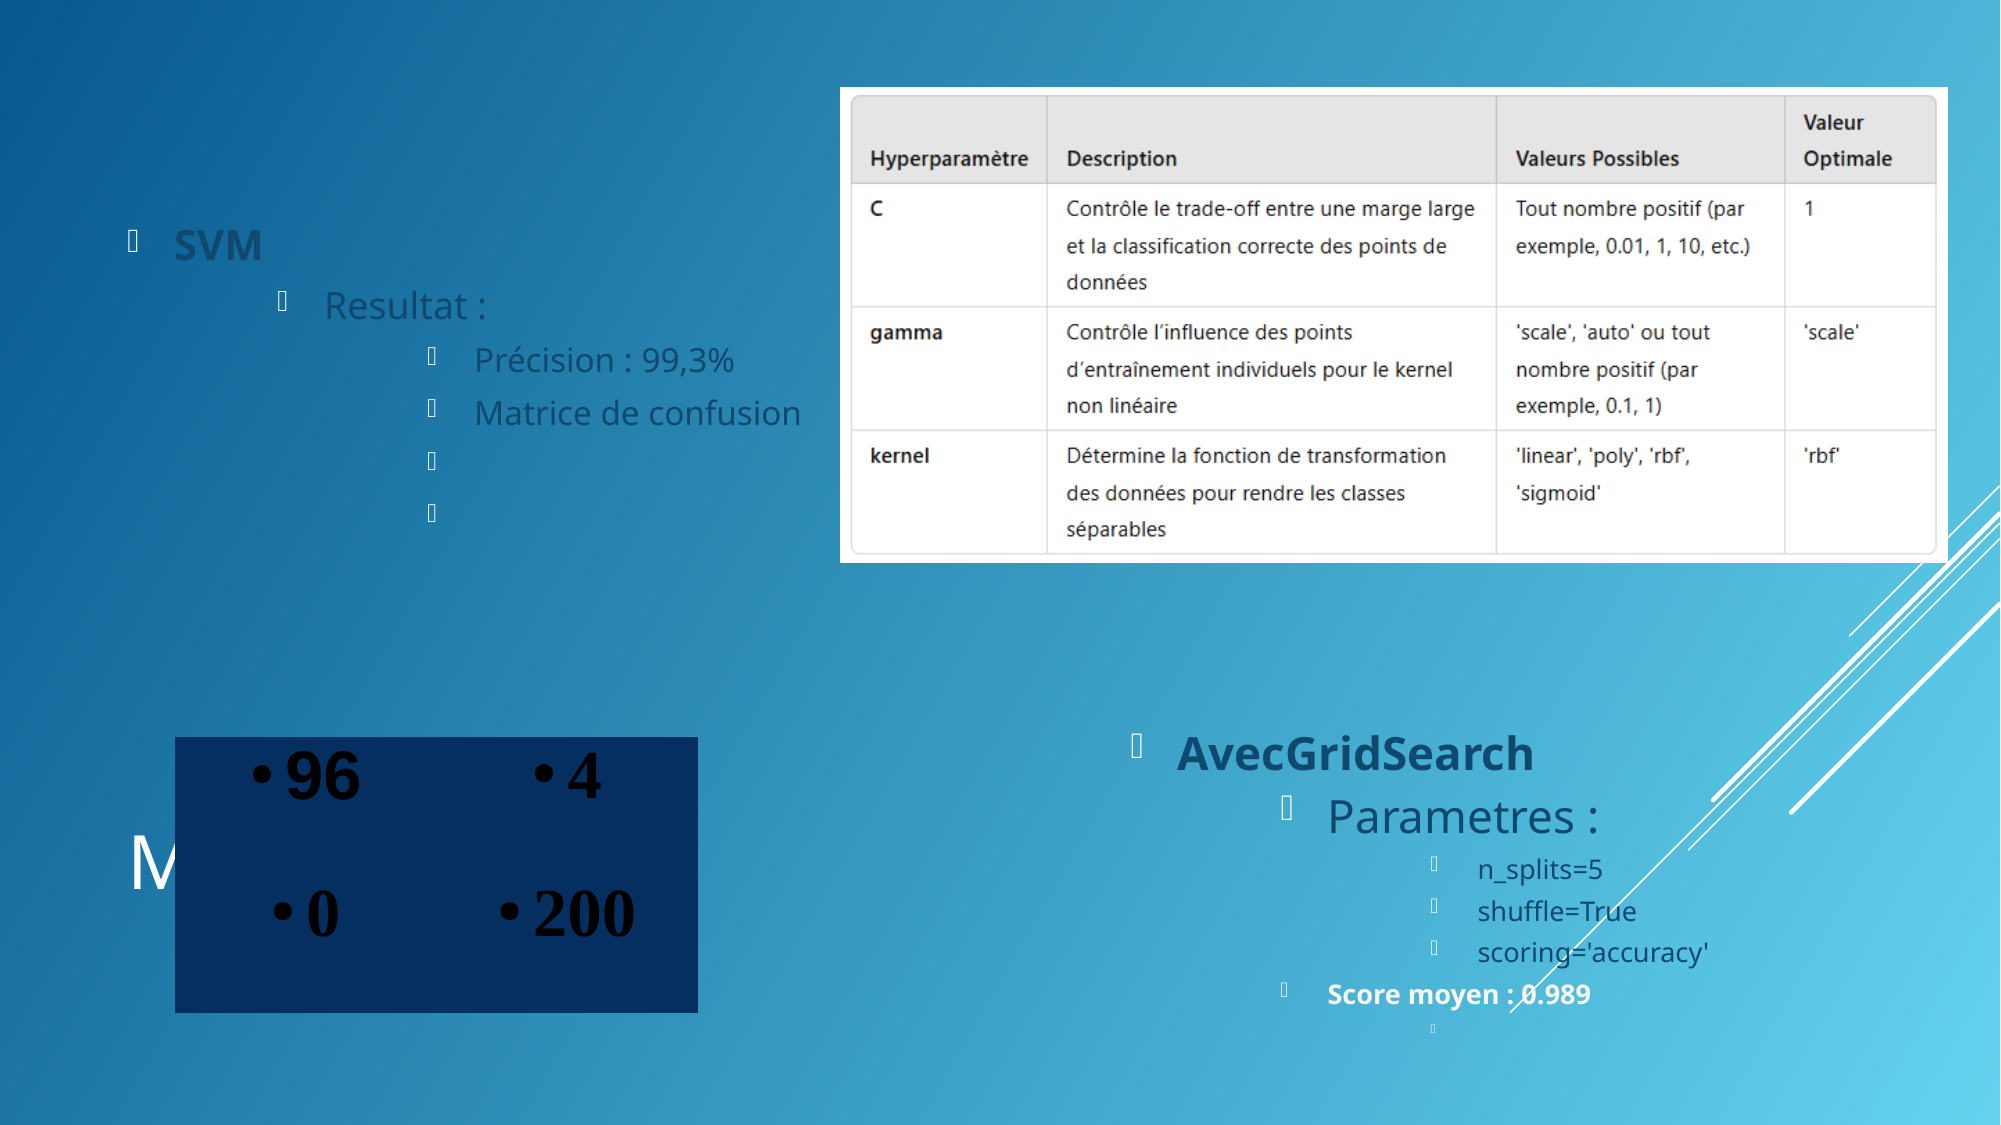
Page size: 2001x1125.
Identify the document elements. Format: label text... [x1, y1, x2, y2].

table_header 96 [175, 737, 436, 875]
picture [840, 87, 1948, 563]
table_cell 200 [436, 875, 698, 1013]
table_cell 0 [175, 875, 436, 1013]
table_header 4 [436, 737, 698, 875]
list SVM Resultat : Précision : 99,3% Matrice de confusion [73, 245, 799, 833]
title Modélisation [52, 27, 1453, 275]
text_box AvecGridSearch Parametres : n_splits=5 shuffle=True scoring='accuracy' Score moyen : 0.989 [1115, 723, 1851, 1066]
